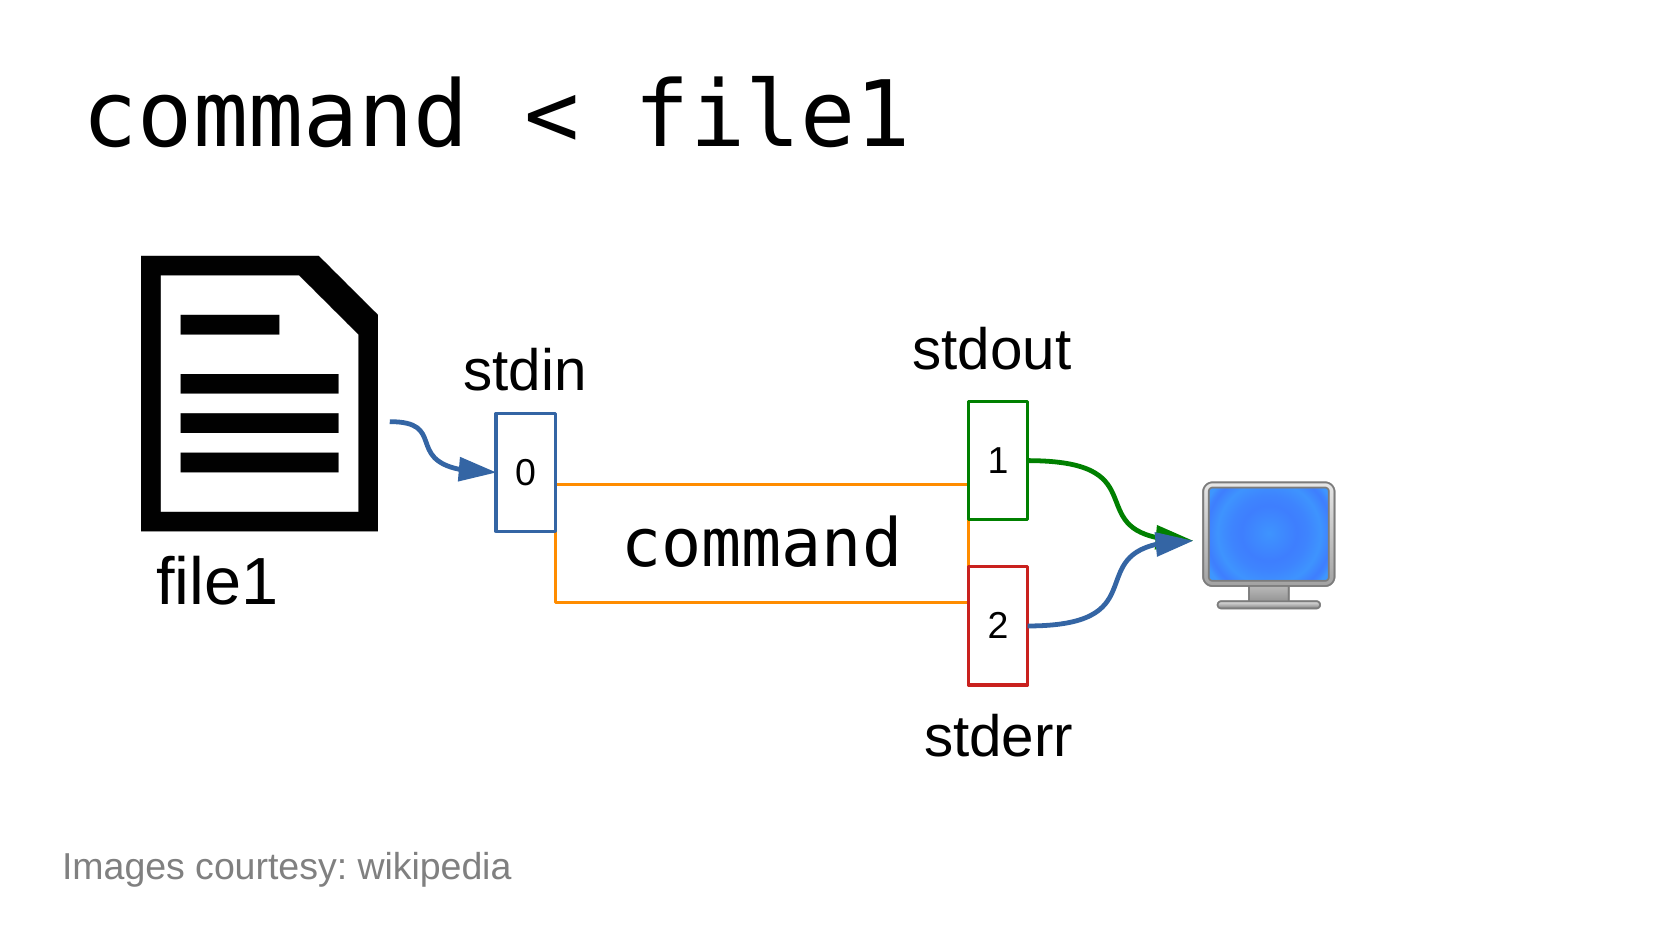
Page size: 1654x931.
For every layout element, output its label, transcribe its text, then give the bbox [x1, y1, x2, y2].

text_box 1 [968, 401, 1028, 520]
text_box file1 [141, 536, 378, 627]
text_box stdin [448, 330, 709, 411]
text_box command [555, 484, 969, 603]
text_box stdout [897, 309, 1158, 390]
title command < file1 [82, 37, 1571, 193]
picture [141, 236, 378, 536]
text_box stderr [909, 696, 1170, 777]
picture [1192, 472, 1347, 610]
text_box 2 [968, 566, 1028, 686]
text_box Images courtesy: wikipedia [47, 838, 1040, 896]
text_box 0 [496, 413, 556, 532]
